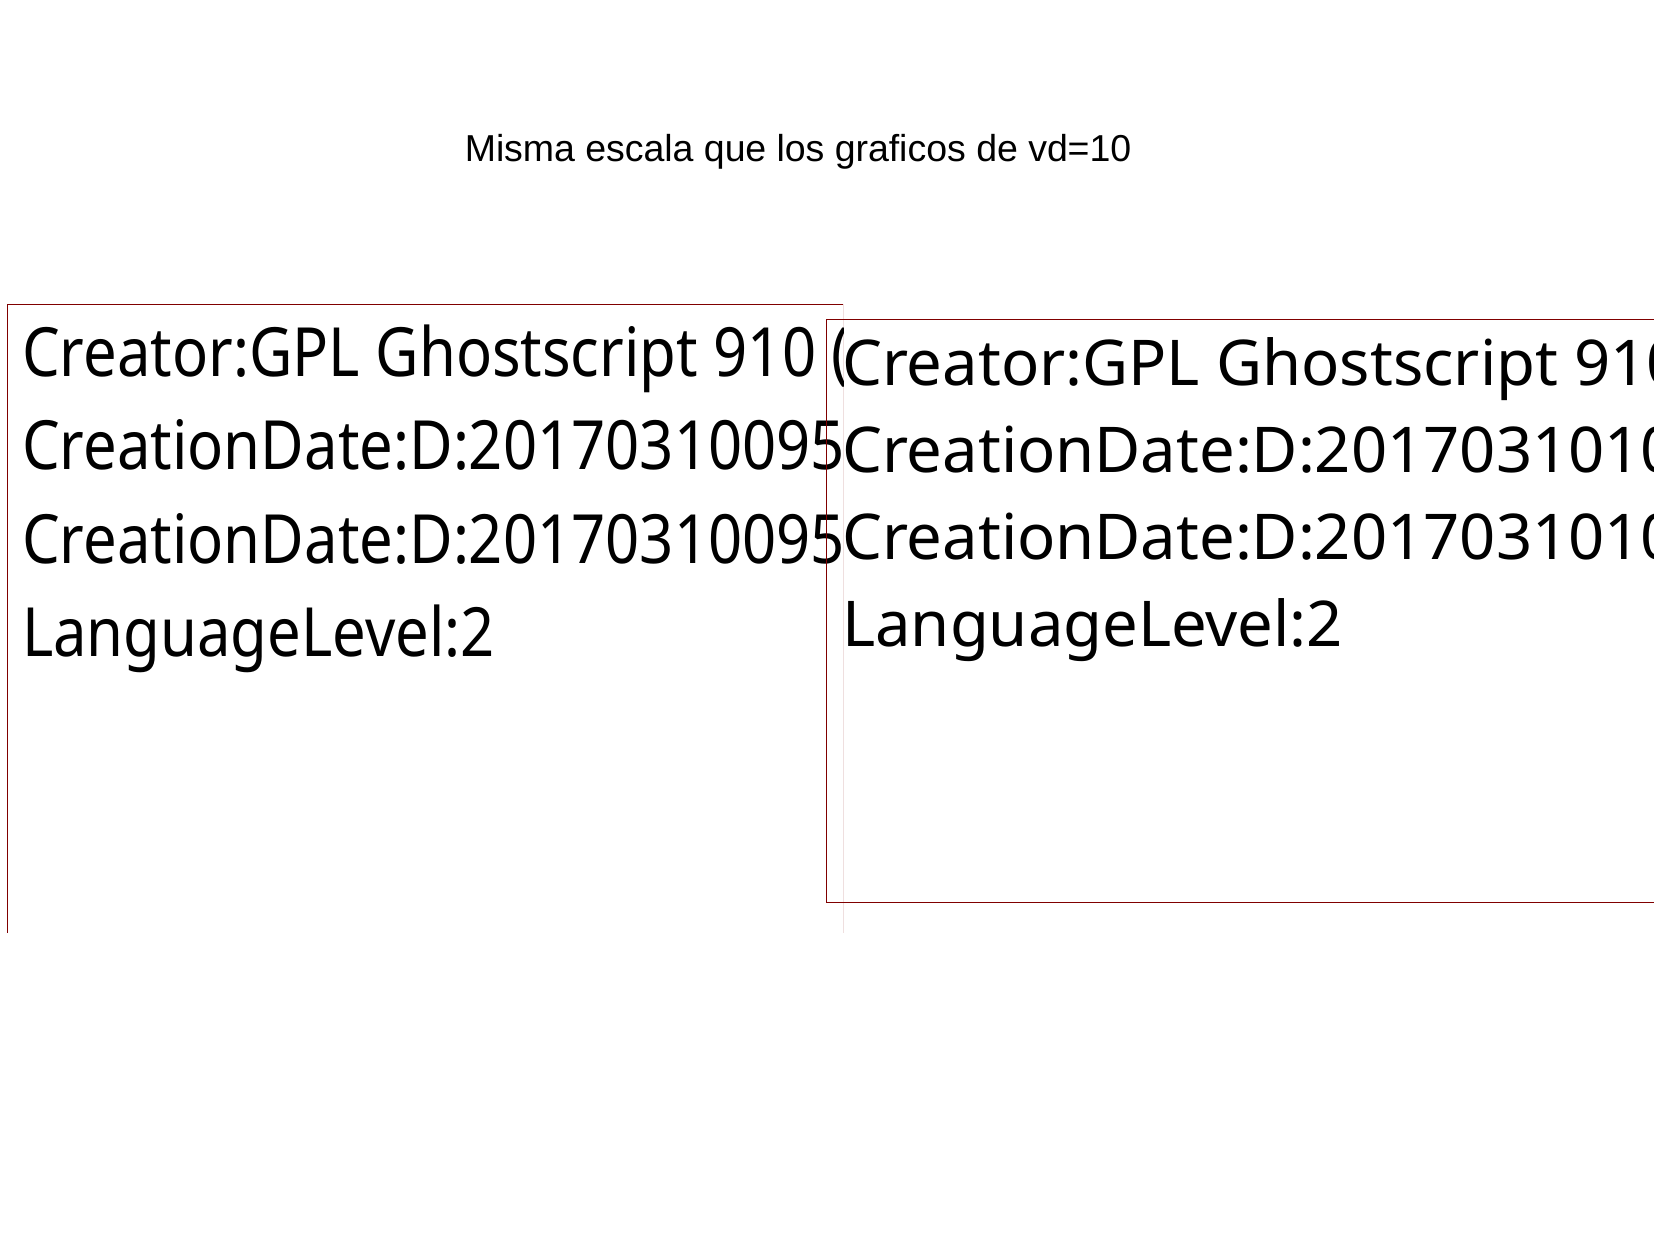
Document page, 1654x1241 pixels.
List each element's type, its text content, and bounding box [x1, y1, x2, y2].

picture [3, 299, 1654, 933]
text_box Misma escala que los graficos de vd=10 [450, 120, 1351, 177]
